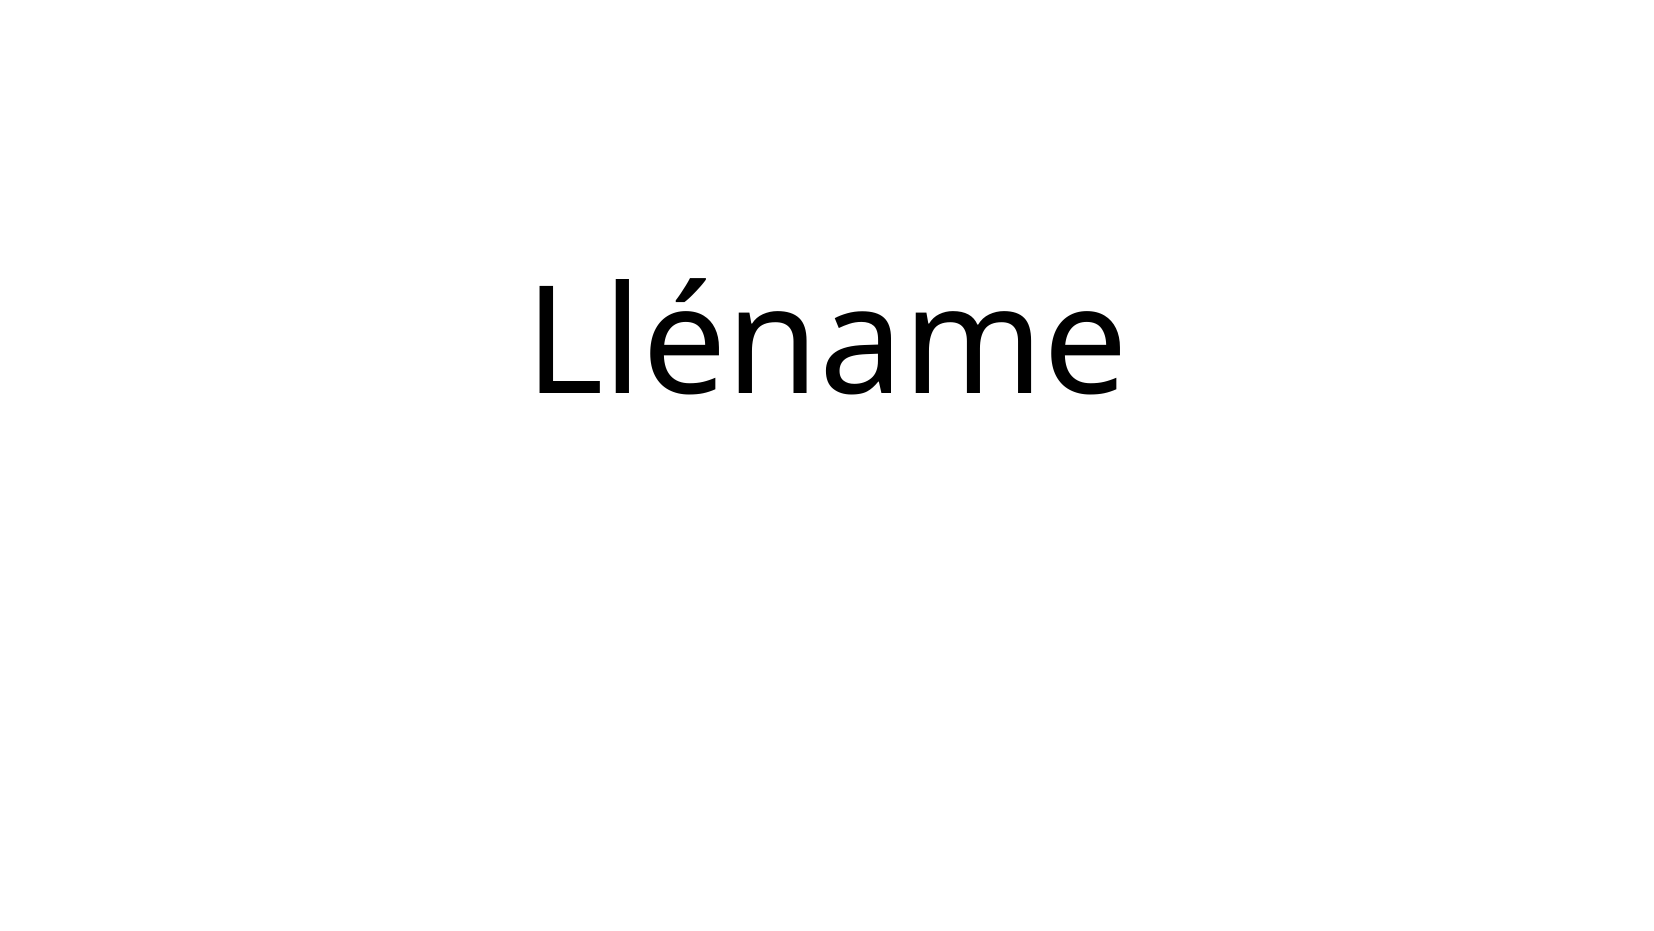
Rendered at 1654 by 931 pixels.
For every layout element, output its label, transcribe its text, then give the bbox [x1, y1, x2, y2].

title Lléname [0, 230, 1654, 442]
